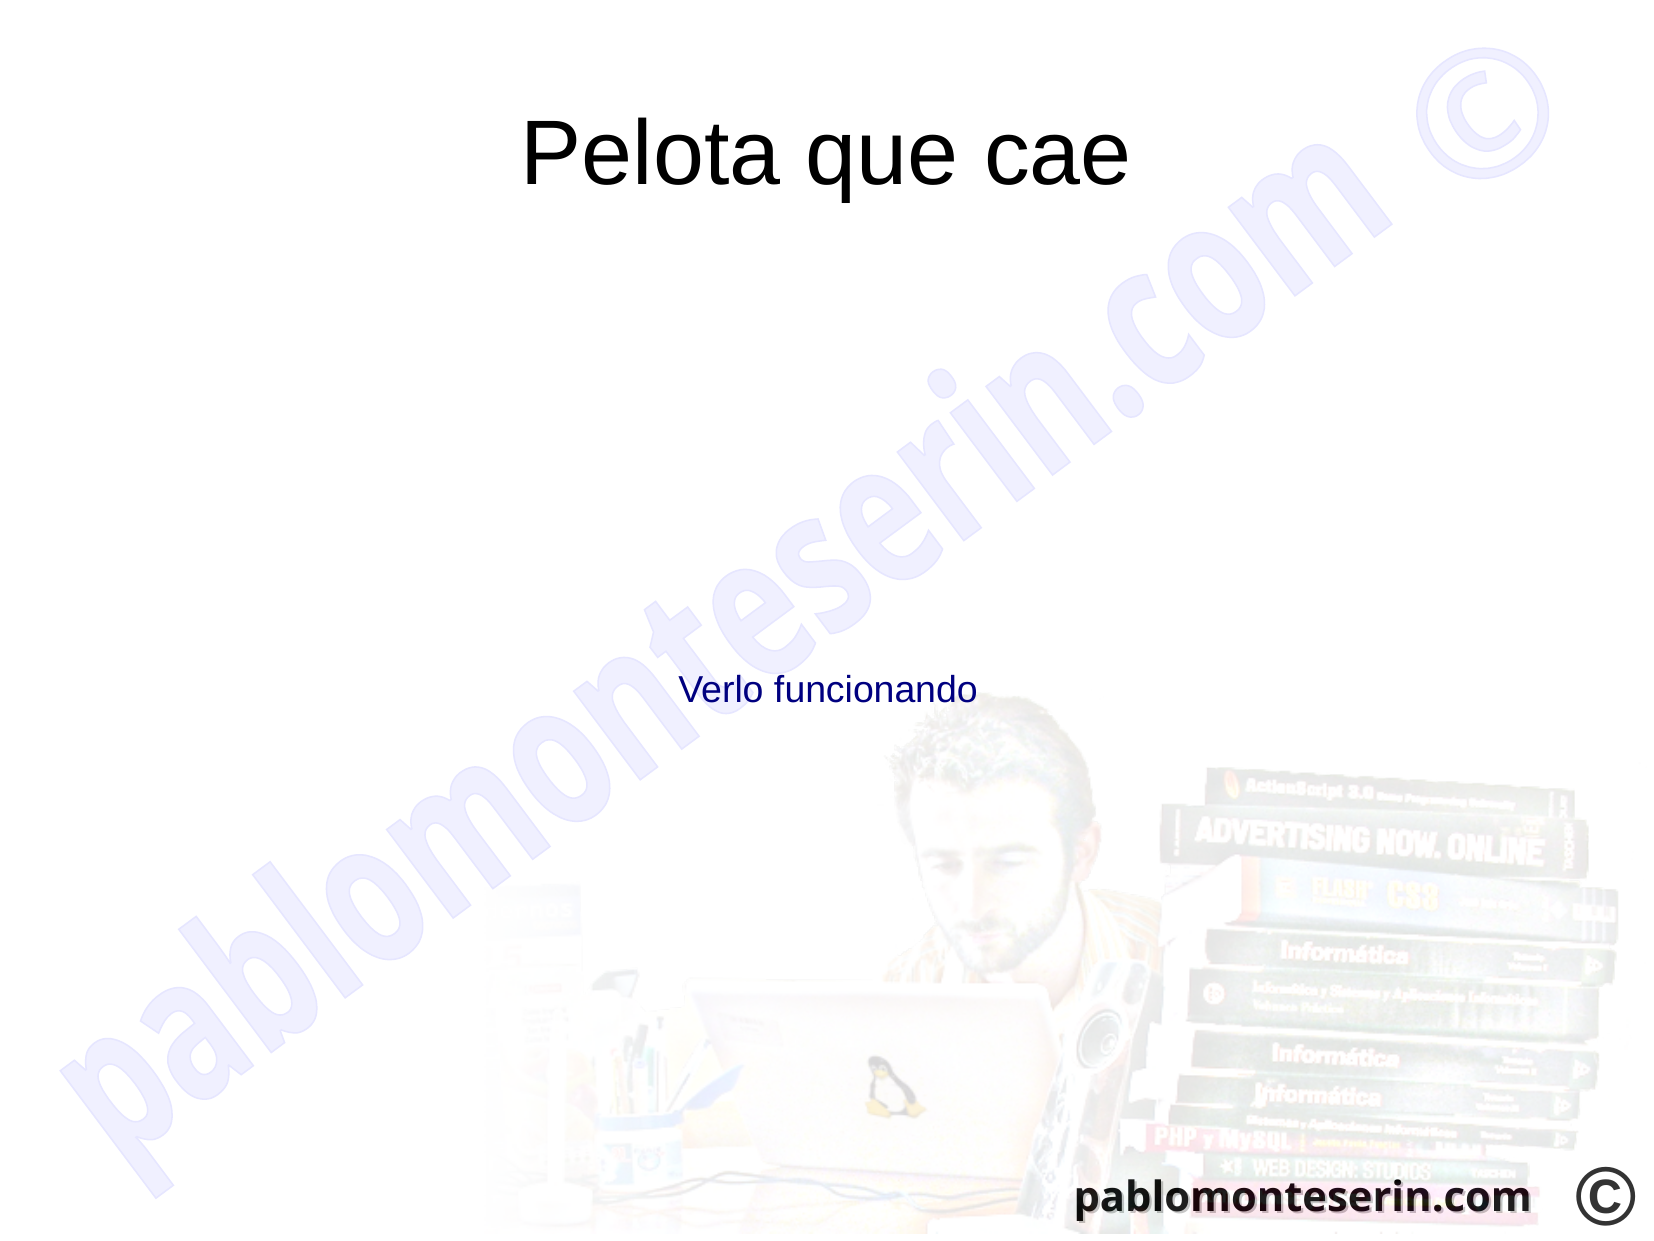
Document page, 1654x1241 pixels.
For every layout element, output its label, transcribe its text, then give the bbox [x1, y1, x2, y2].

title Pelota que cae [82, 49, 1571, 257]
picture [468, 674, 1654, 1234]
text_box Verlo funcionando [663, 661, 993, 719]
